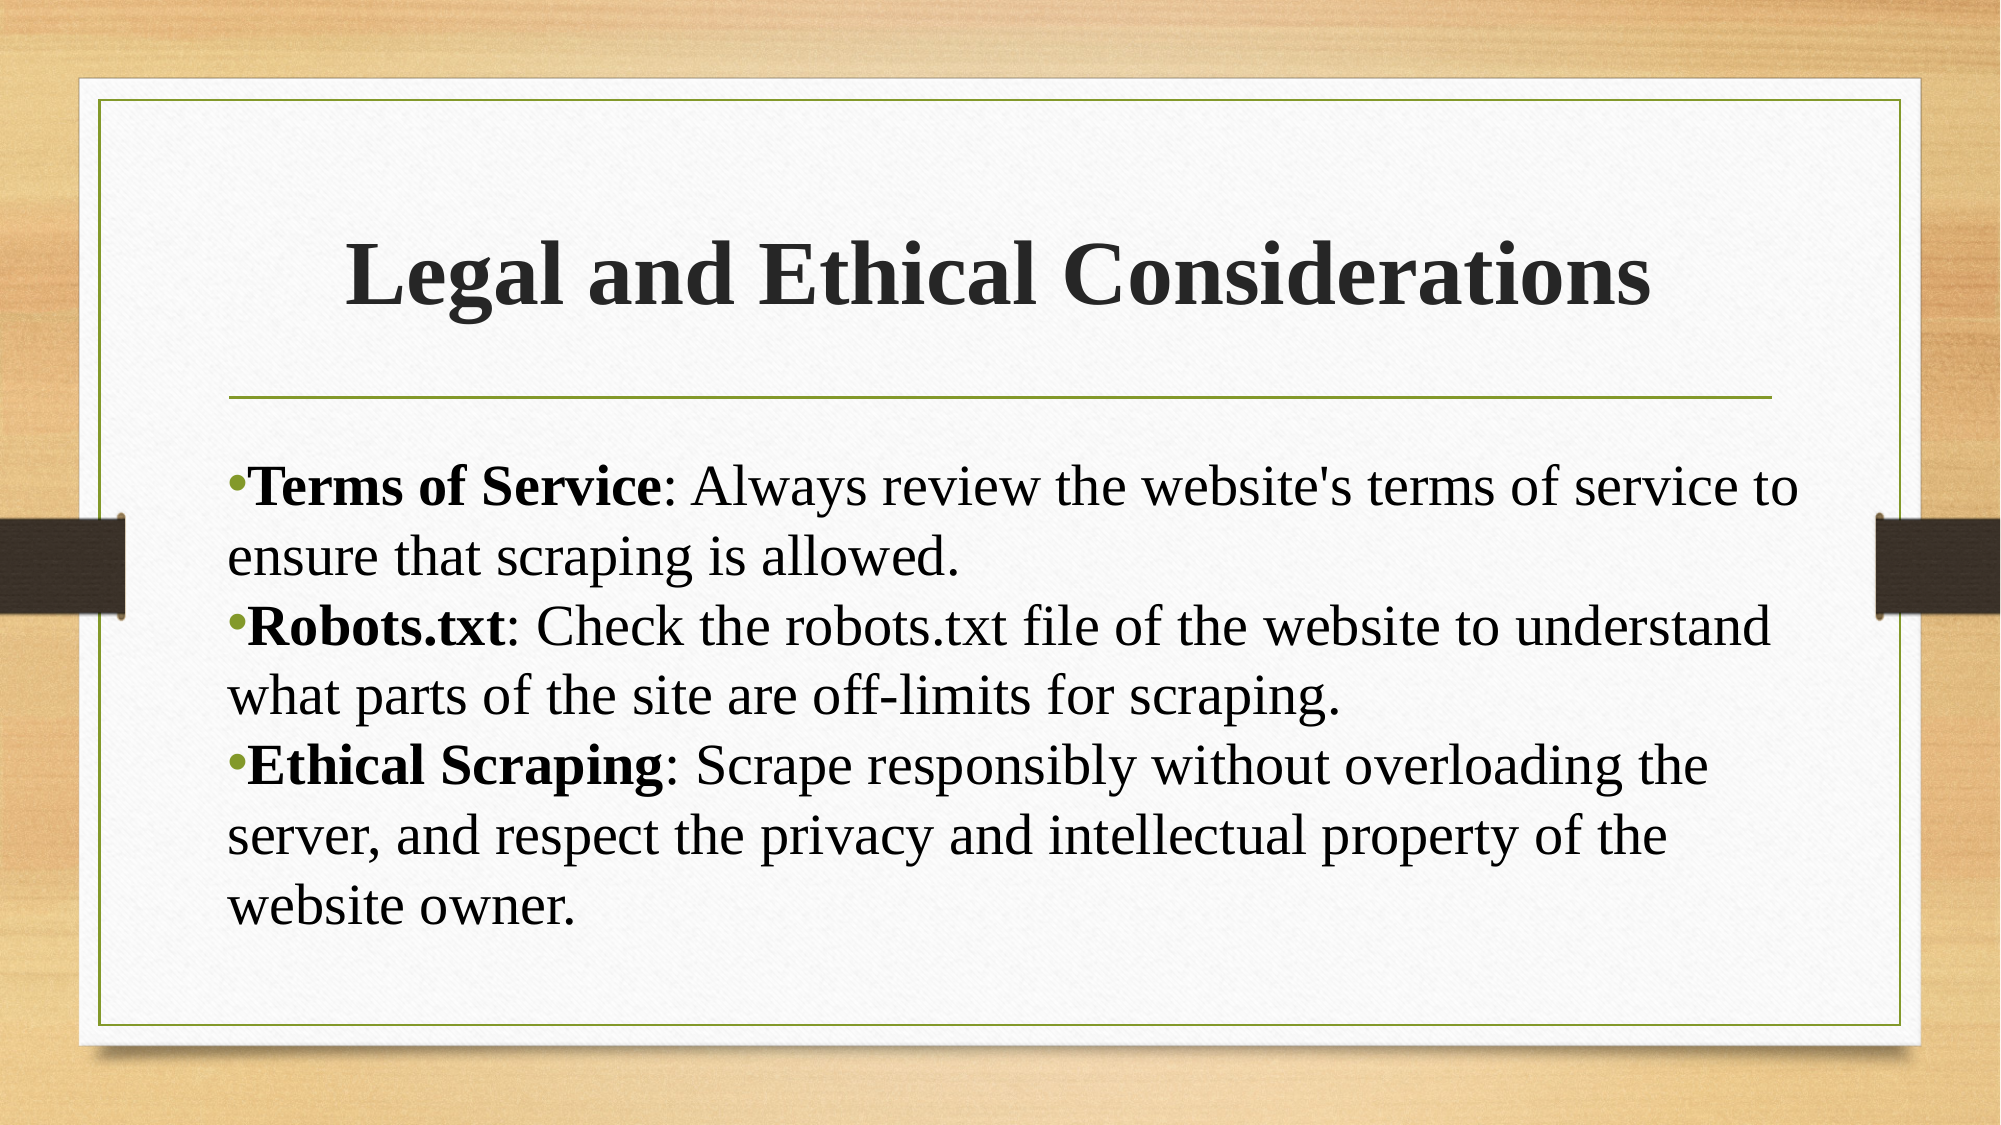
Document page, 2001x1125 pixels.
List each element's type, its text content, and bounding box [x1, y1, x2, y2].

title Legal and Ethical Considerations [212, 161, 1788, 376]
list Terms of Service: Always review the website's terms of service to ensure that scraping is allowed. Robots.txt: Check the robots.txt file of the website to understand what parts of the site are off-limits for scraping. Ethical Scraping: Scrape responsibly without overloading the server, and respect the privacy and intellectual property of the website owner. [212, 436, 1866, 947]
